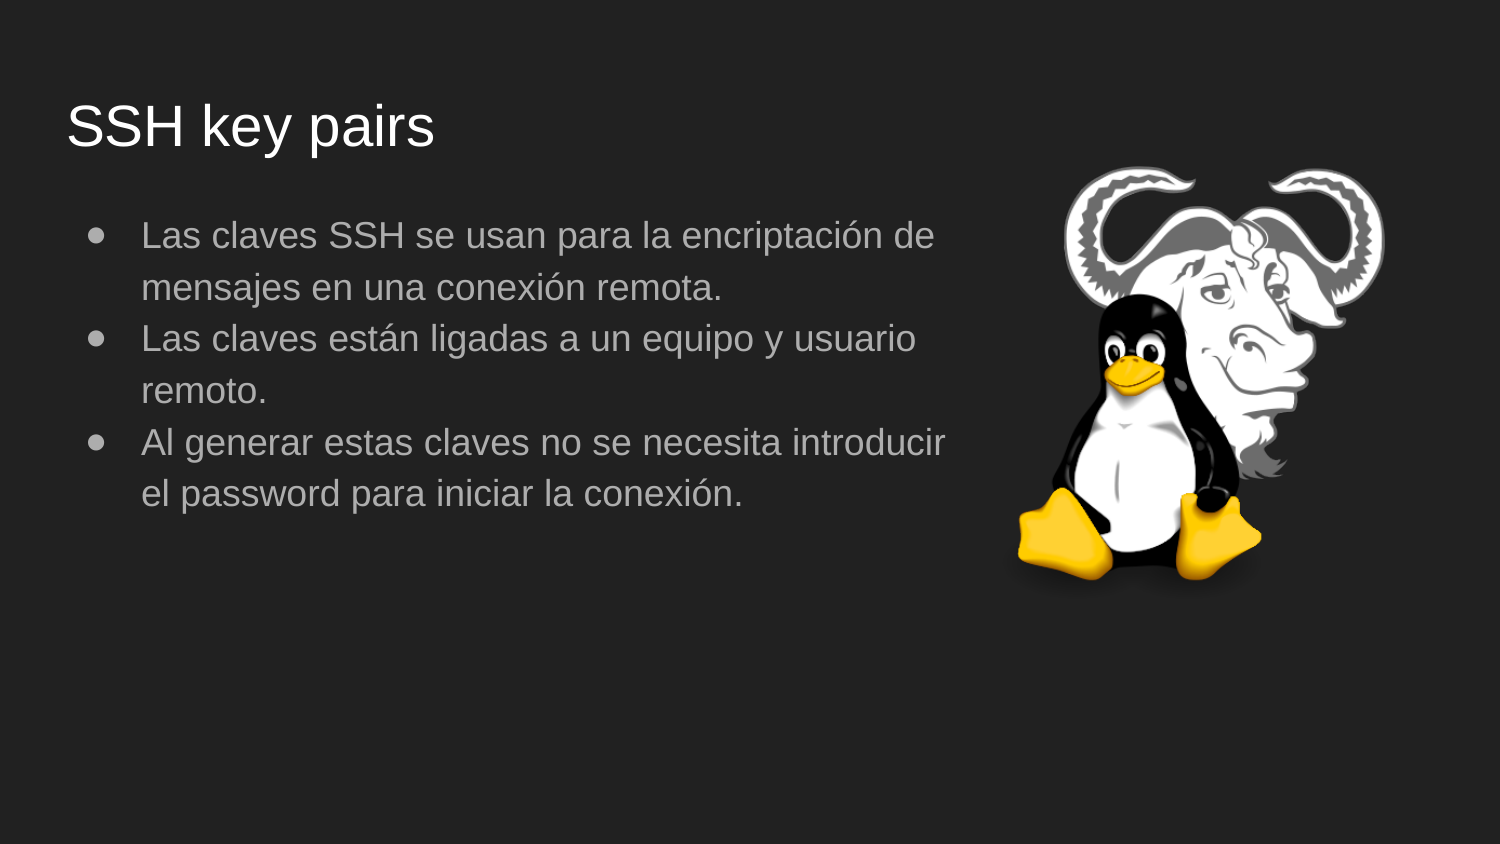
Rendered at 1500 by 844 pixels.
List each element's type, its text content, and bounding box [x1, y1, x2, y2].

title SSH key pairs [51, 72, 1449, 167]
list Las claves SSH se usan para la encriptación de mensajes en una conexión remota. Las claves están ligadas a un equipo y usuario remoto. Al generar estas claves no se necesita introducir el password para iniciar la conexión. [51, 189, 991, 750]
picture [1002, 166, 1385, 601]
